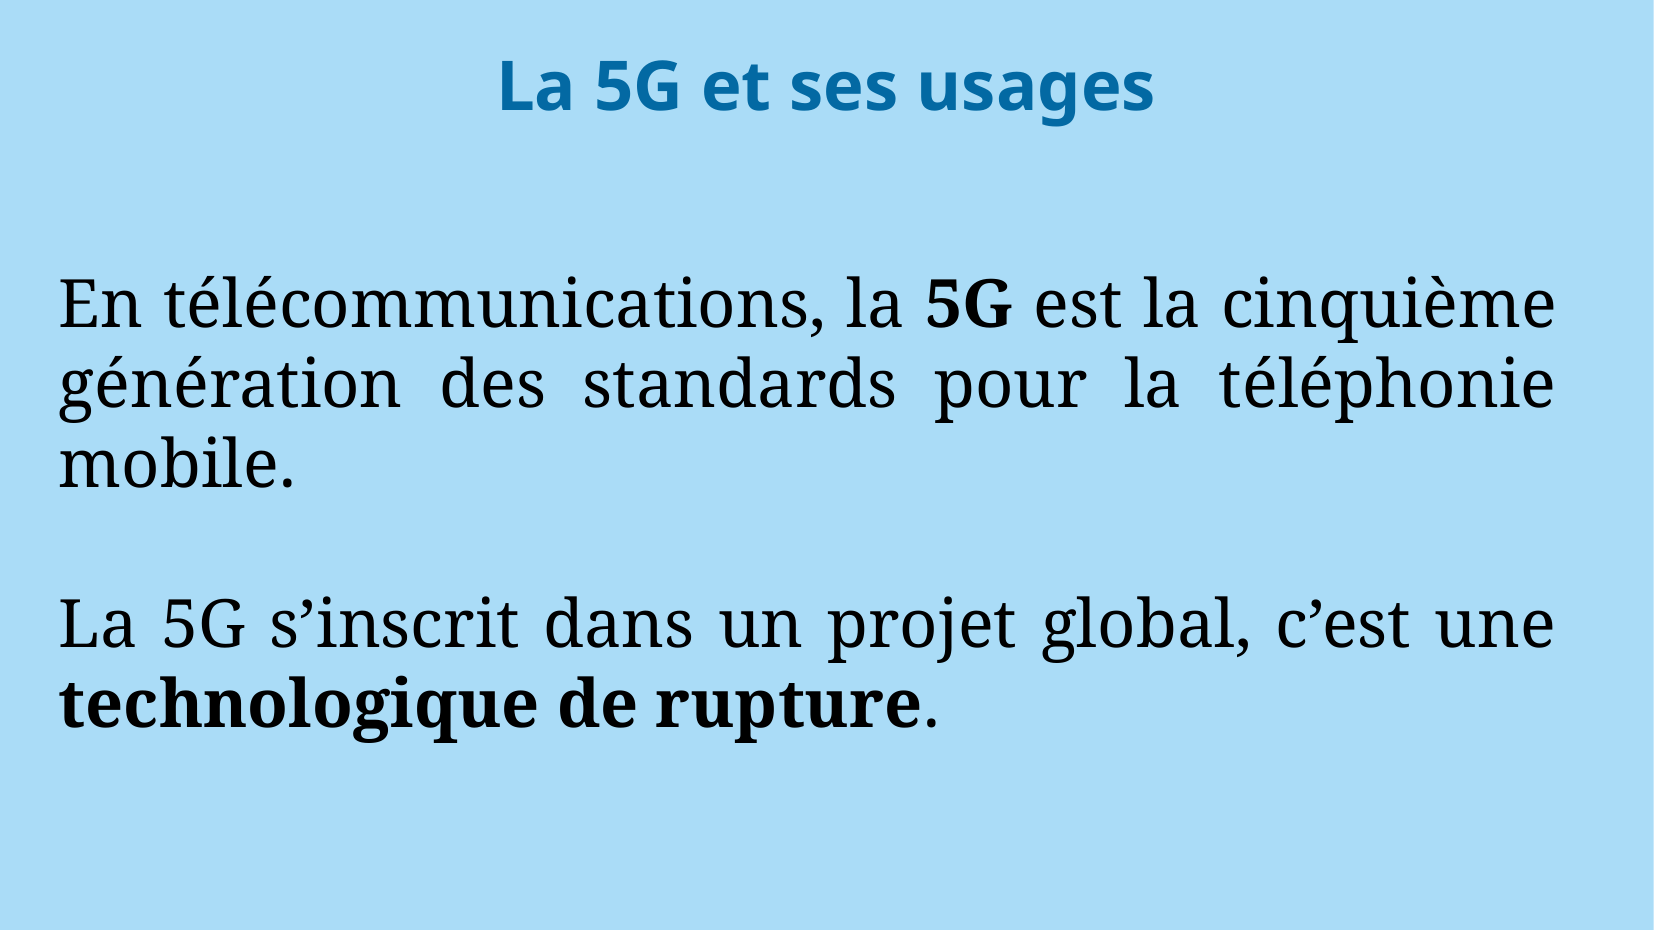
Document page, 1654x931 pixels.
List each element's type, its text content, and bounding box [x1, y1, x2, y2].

title La 5G et ses usages [54, 31, 1598, 134]
subtitle En télécommunications, la 5G est la cinquième génération des standards pour la téléphonie mobile. La 5G s’inscrit dans un projet global, c’est une technologique de rupture. [59, 261, 1603, 739]
